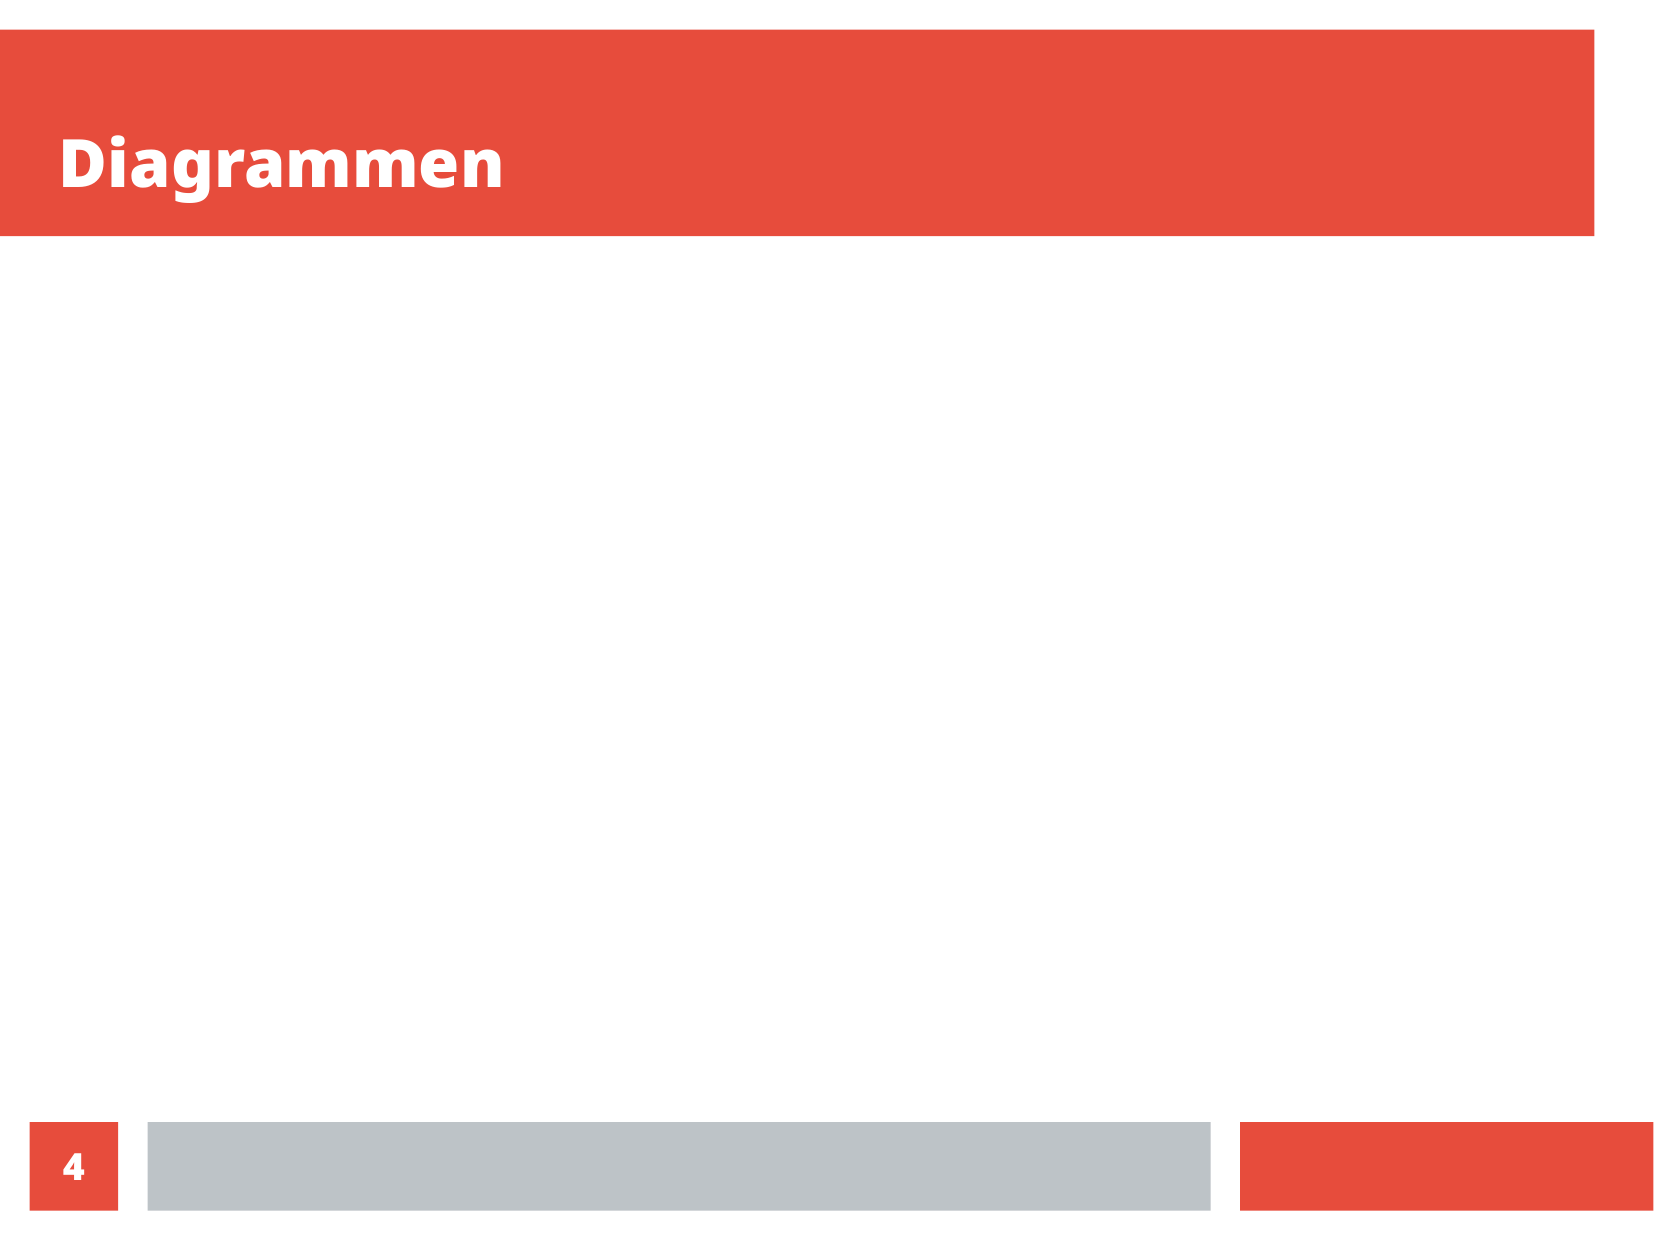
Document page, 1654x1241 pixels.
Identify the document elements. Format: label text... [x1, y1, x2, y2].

title Diagrammen [59, 59, 1595, 207]
